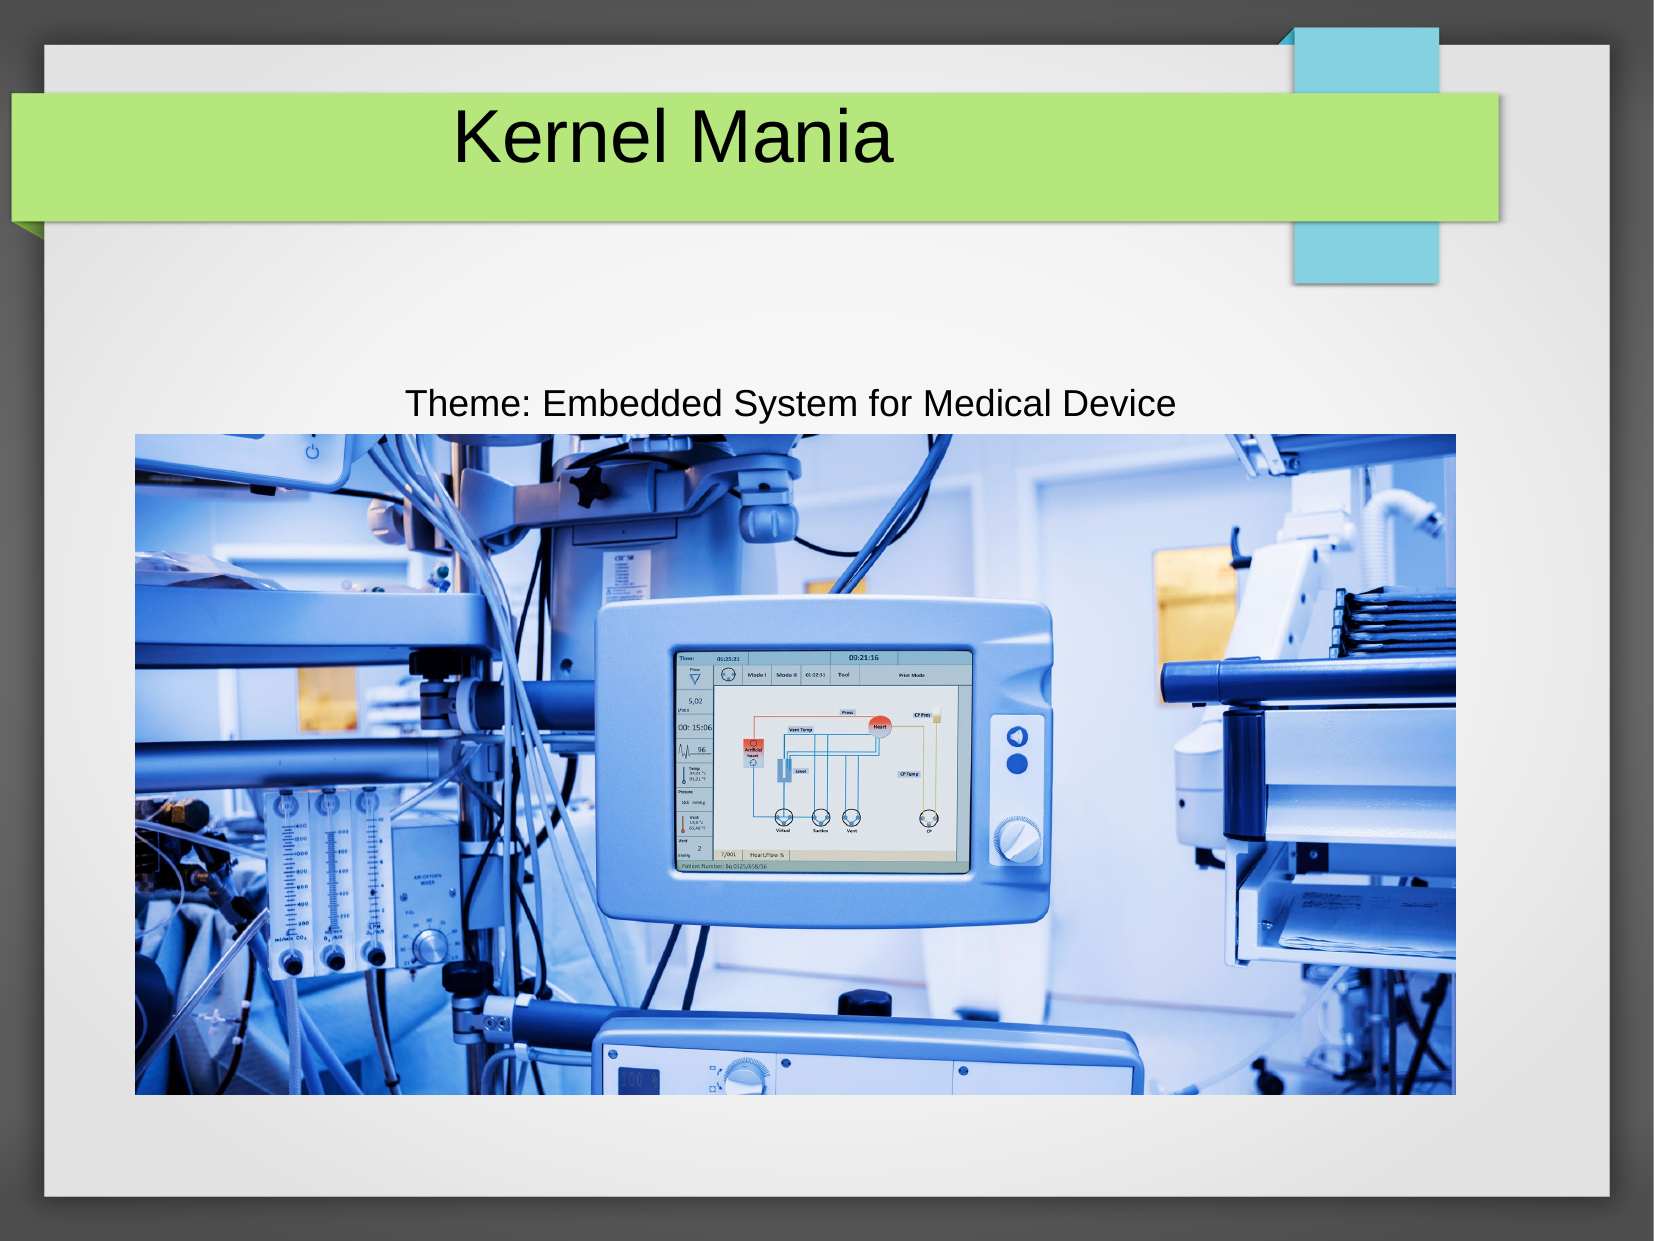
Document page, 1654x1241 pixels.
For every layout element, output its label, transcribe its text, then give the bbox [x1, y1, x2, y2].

picture [0, 0, 1654, 1241]
title Kernel Mania [82, 94, 1264, 213]
text_box Theme: Embedded System for Medical Device [390, 375, 1192, 432]
